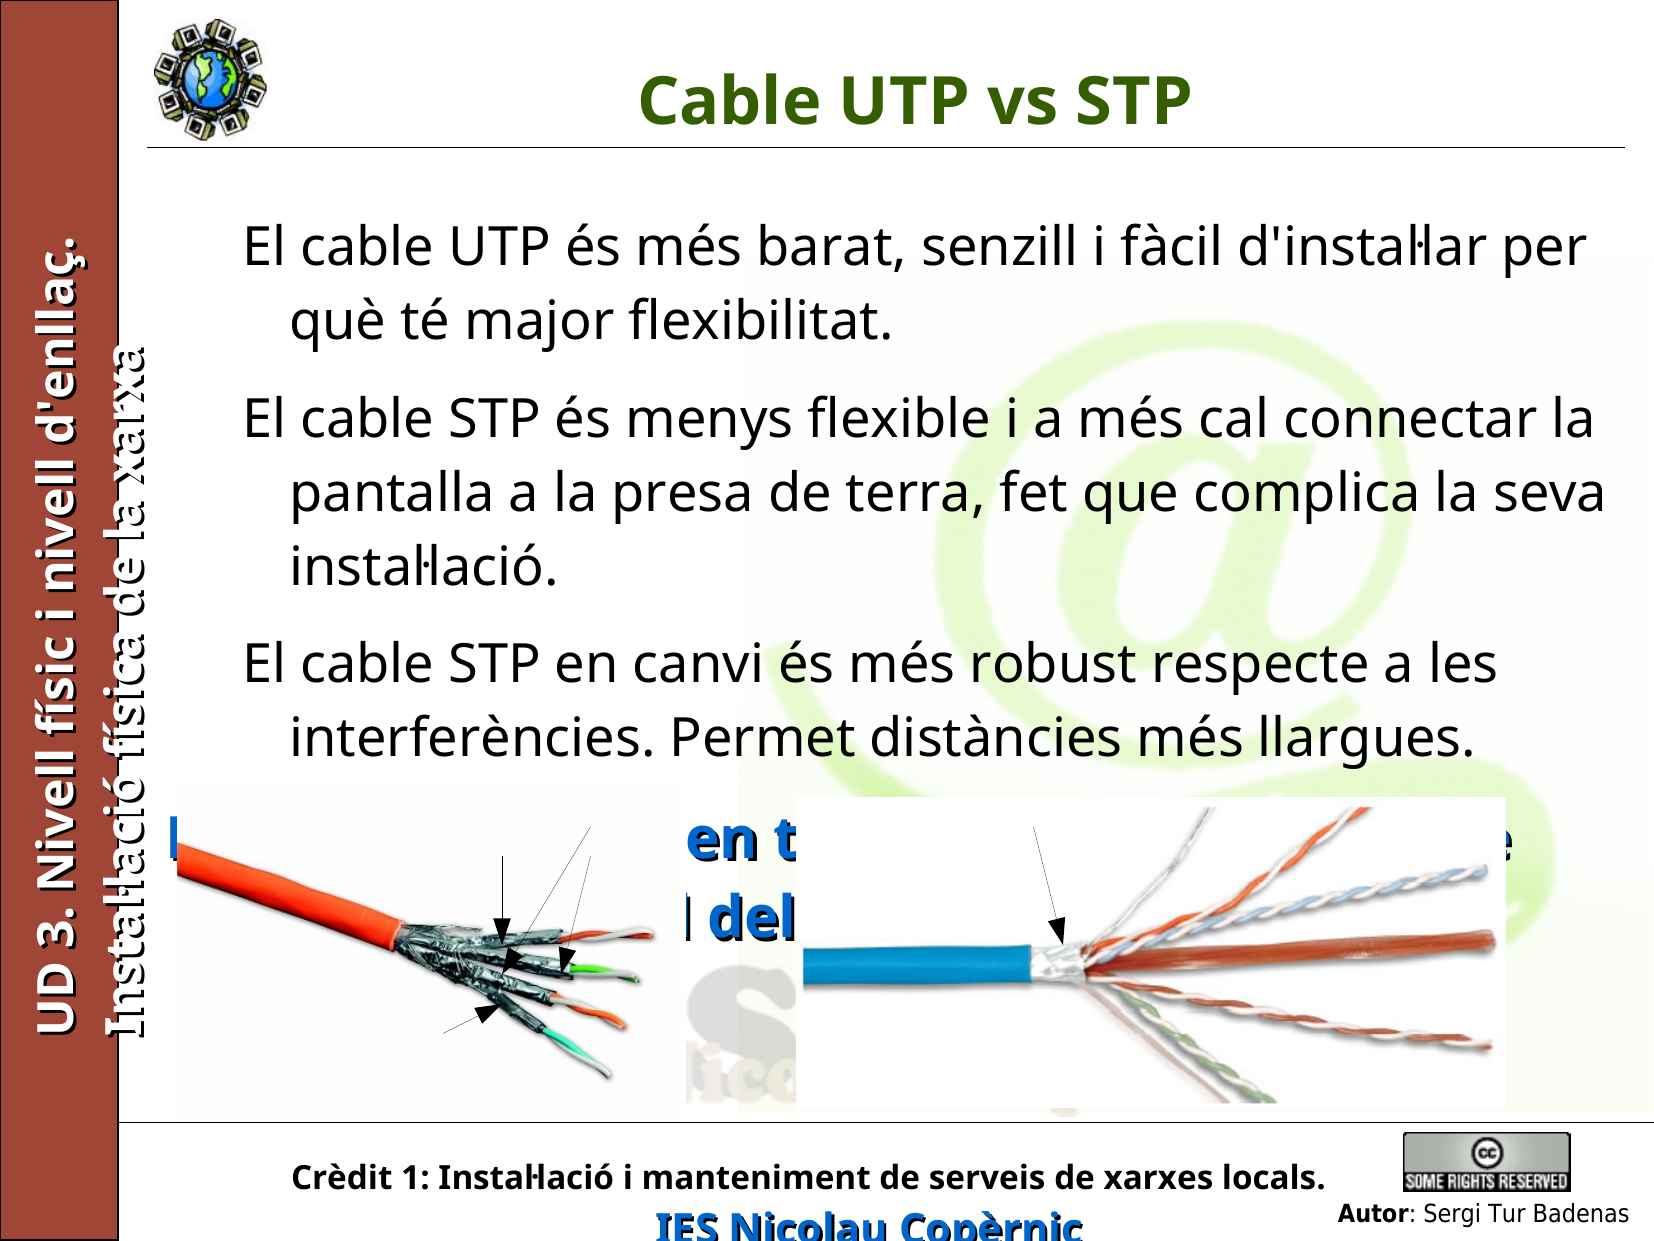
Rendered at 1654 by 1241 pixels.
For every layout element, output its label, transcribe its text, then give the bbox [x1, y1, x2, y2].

title Cable UTP vs STP [171, 56, 1654, 141]
list El cable UTP és més barat, senzill i fàcil d'instal·lar per què té major flexibilitat. El cable STP és menys flexible i a més cal connectar la pantalla a la presa de terra, fet que complica la seva instal·lació. El cable STP en canvi és més robust respecte a les interferències. Permet distàncies més llargues. Els cables STP poden tenir pantalles a nivell de parells o a nivell del cable sencer [147, 207, 1636, 1043]
picture [154, 19, 268, 142]
picture [1403, 1132, 1571, 1192]
picture [177, 252, 1654, 1123]
